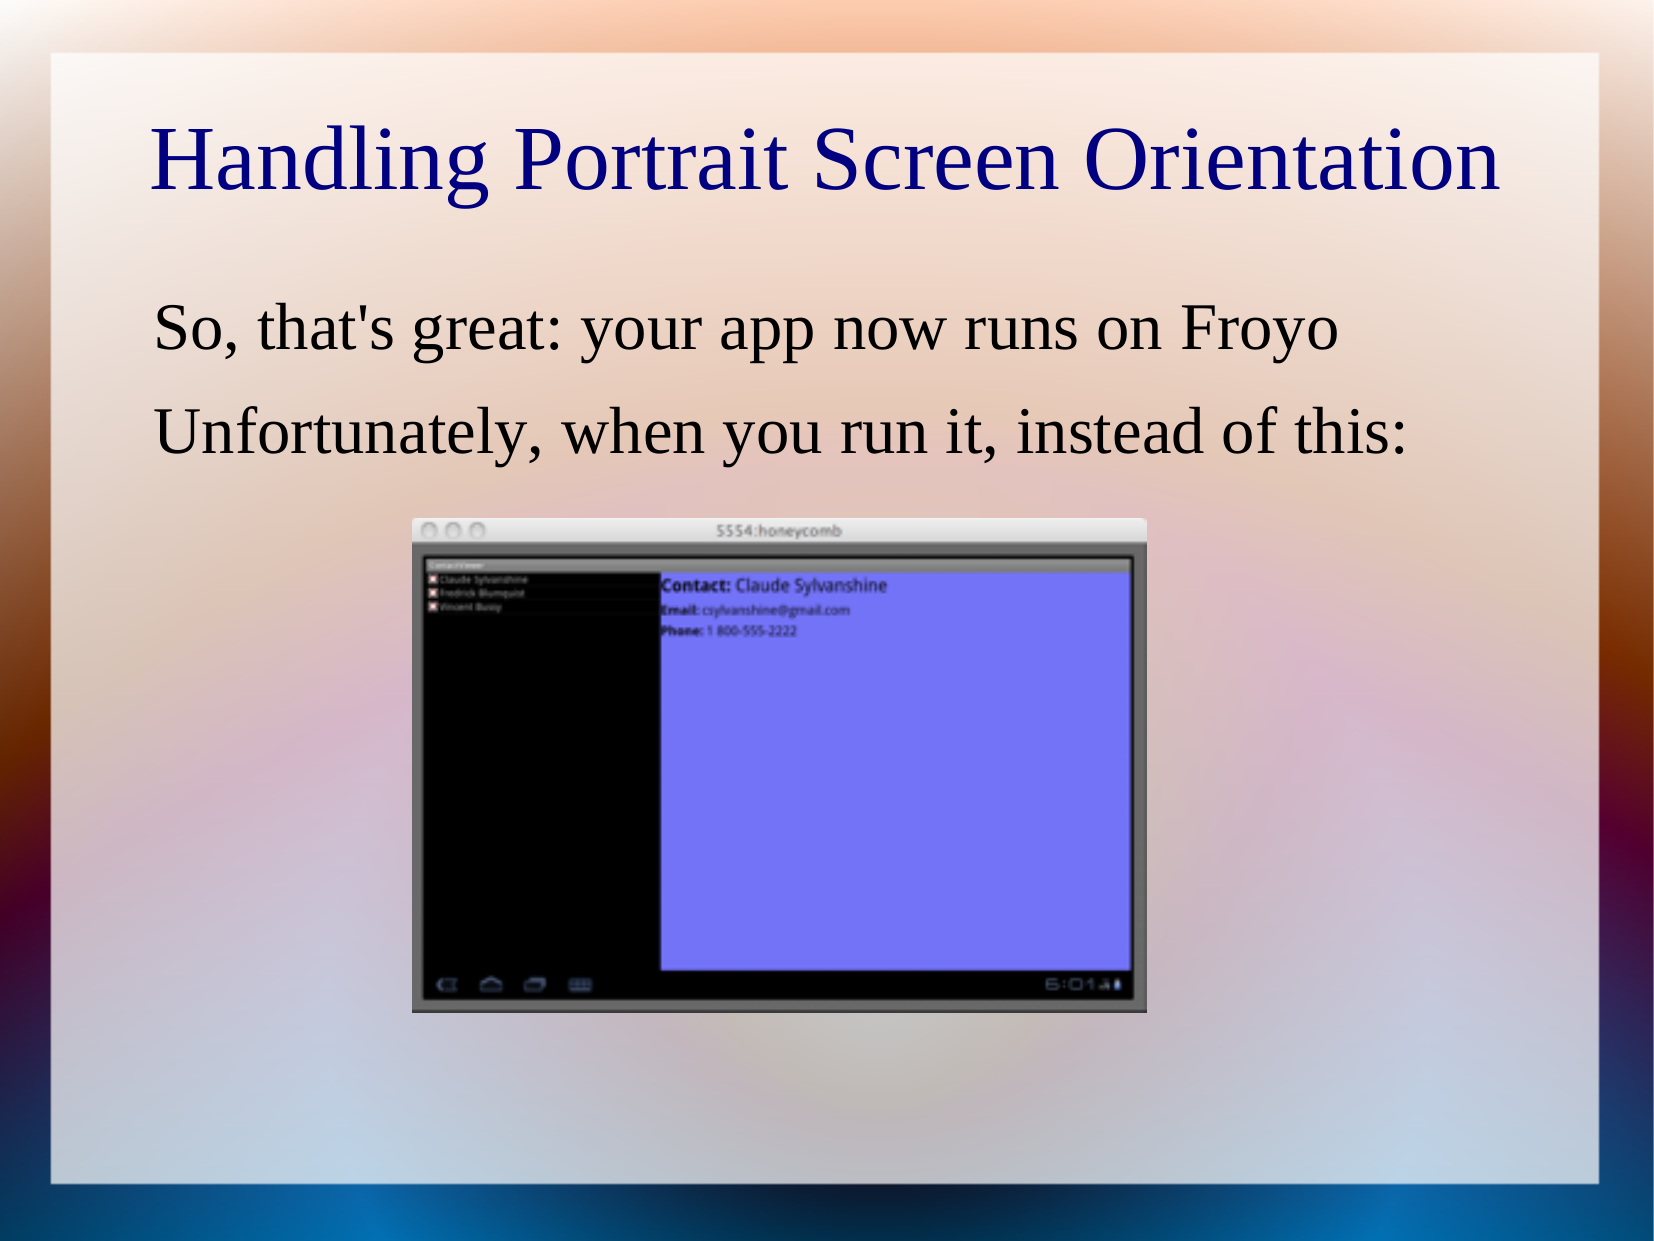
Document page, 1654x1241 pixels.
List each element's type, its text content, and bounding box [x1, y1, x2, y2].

picture [0, 0, 1654, 1241]
list So, that's great: your app now runs on Froyo Unfortunately, when you run it, instead of this: [82, 290, 1571, 1109]
title Handling Portrait Screen Orientation [82, 55, 1571, 263]
